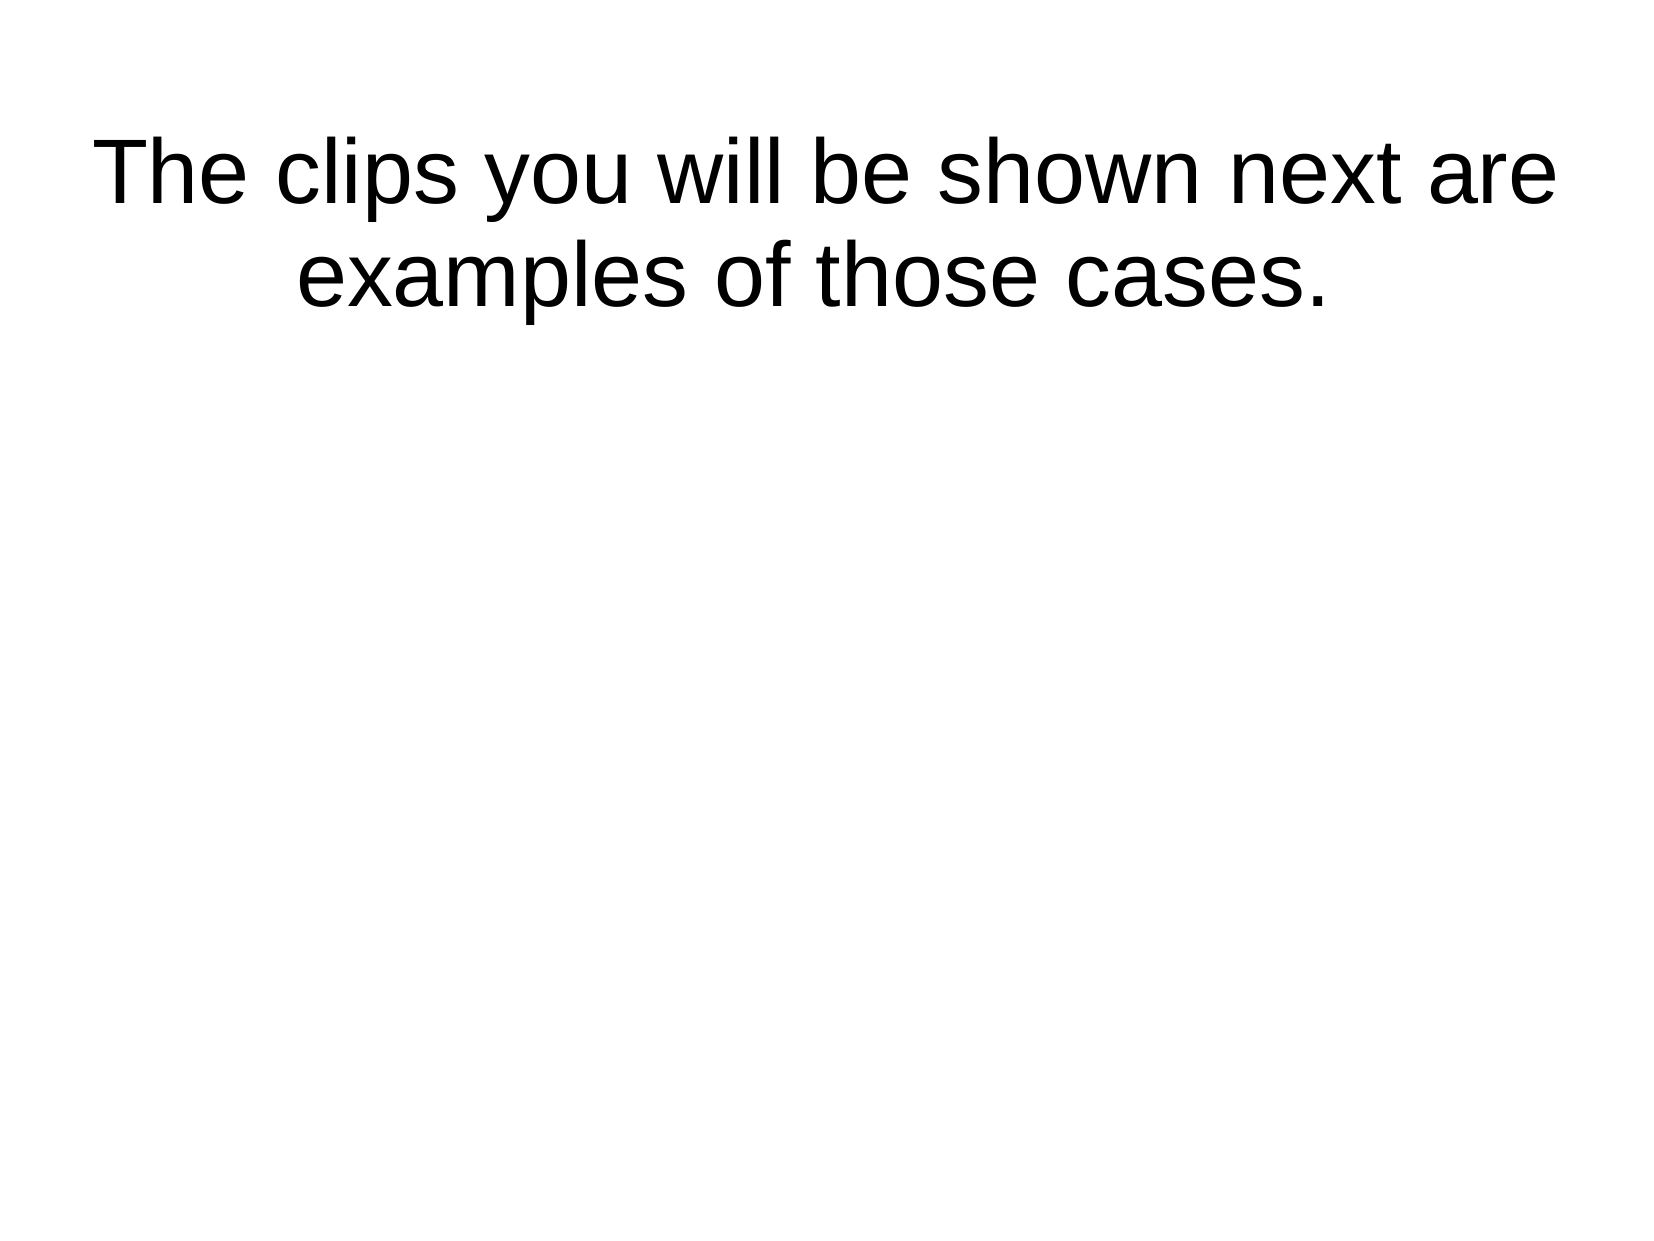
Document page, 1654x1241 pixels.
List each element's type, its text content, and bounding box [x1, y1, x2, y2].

title The clips you will be shown next are examples of those cases. [82, 121, 1571, 1126]
